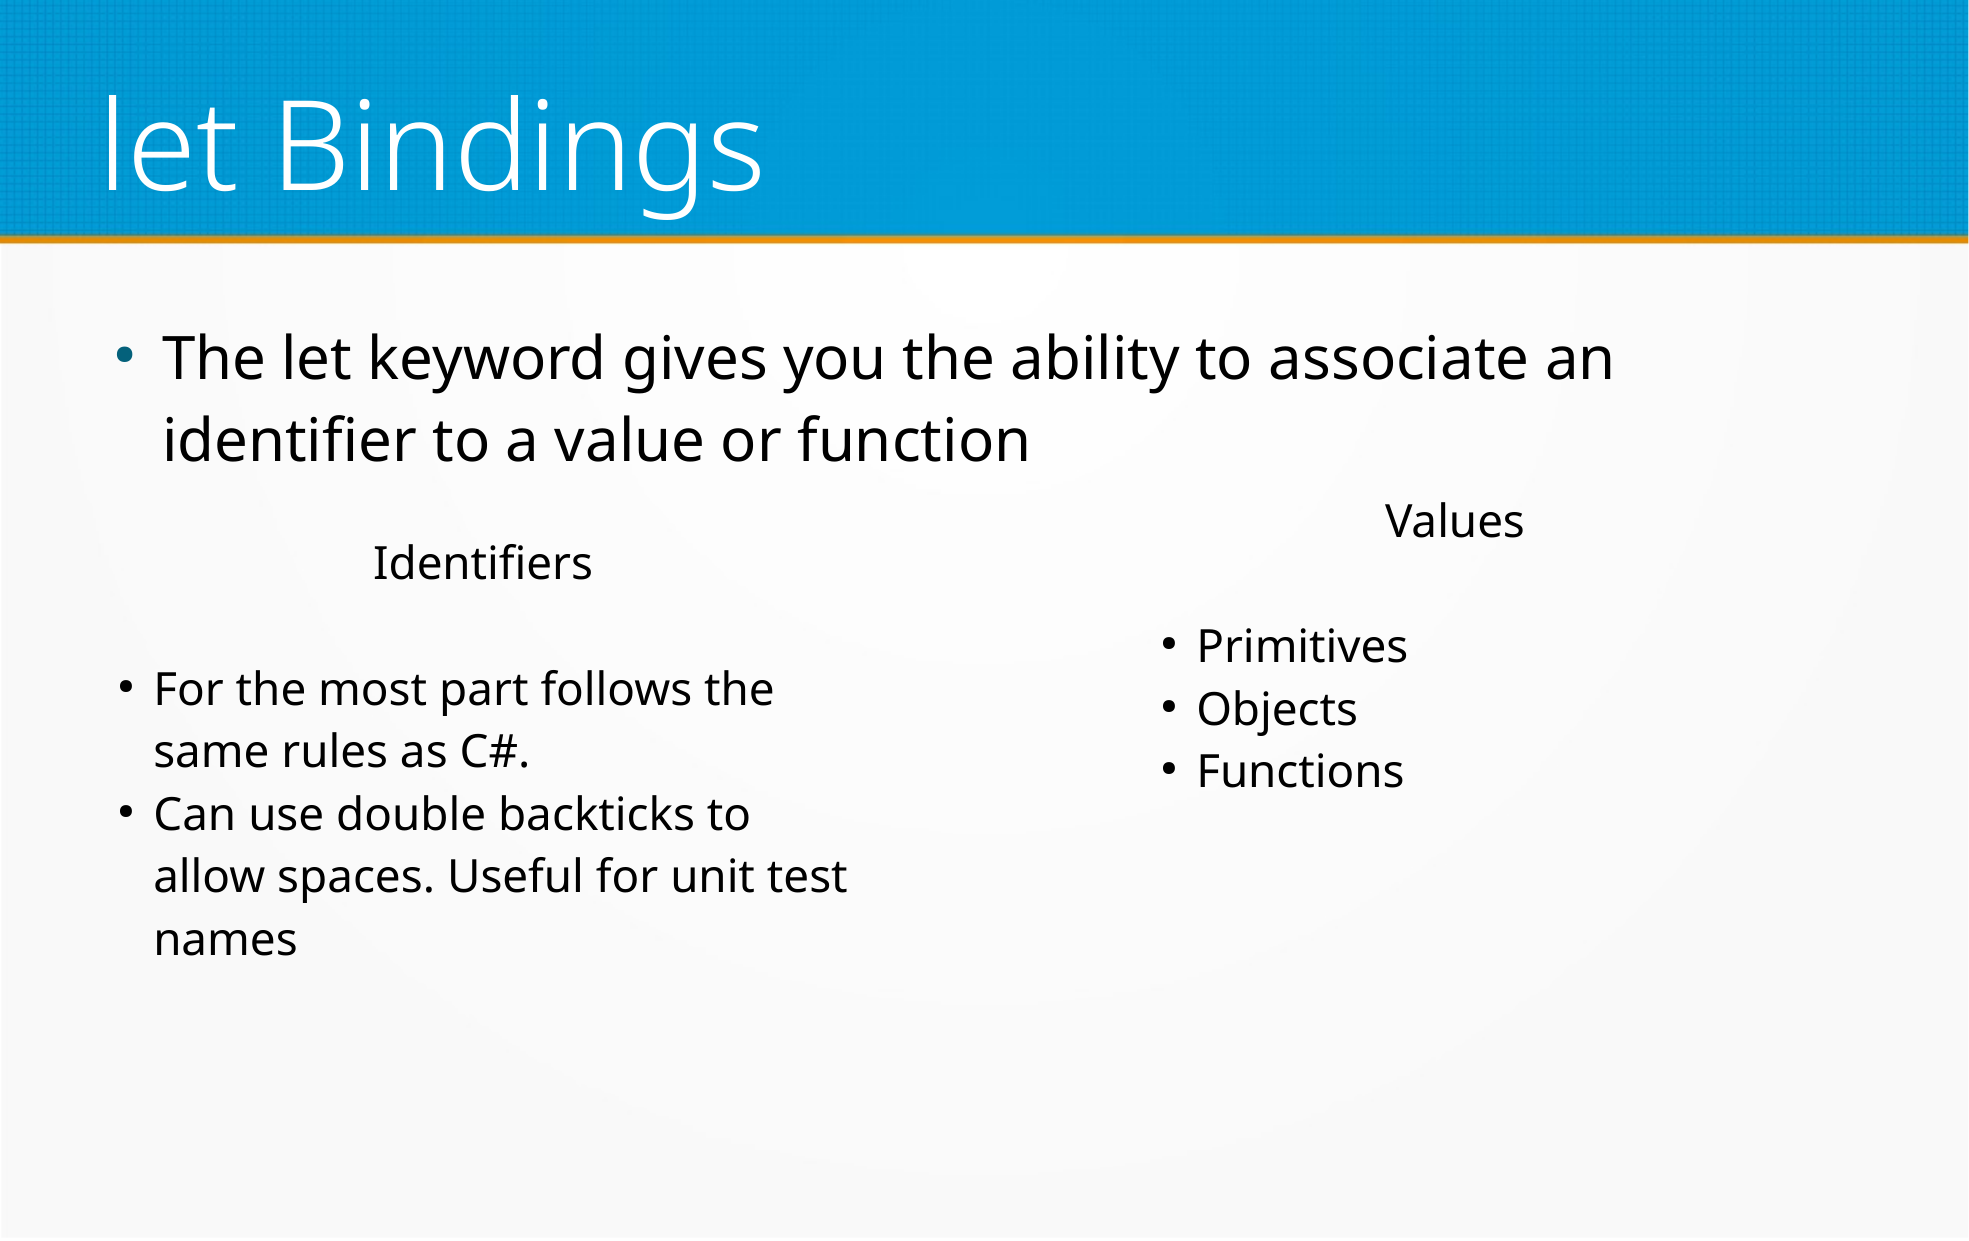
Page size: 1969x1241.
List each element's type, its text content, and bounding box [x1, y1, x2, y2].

list The let keyword gives you the ability to associate an identifier to a value or function [98, 315, 1861, 481]
title let Bindings [98, 19, 1870, 227]
text_box Identifiers For the most part follows the same rules as C#. Can use double backticks to allow spaces. Useful for unit test names [112, 525, 856, 841]
text_box Values Primitives Objects Functions [1155, 524, 1756, 766]
picture [0, 233, 1969, 1241]
